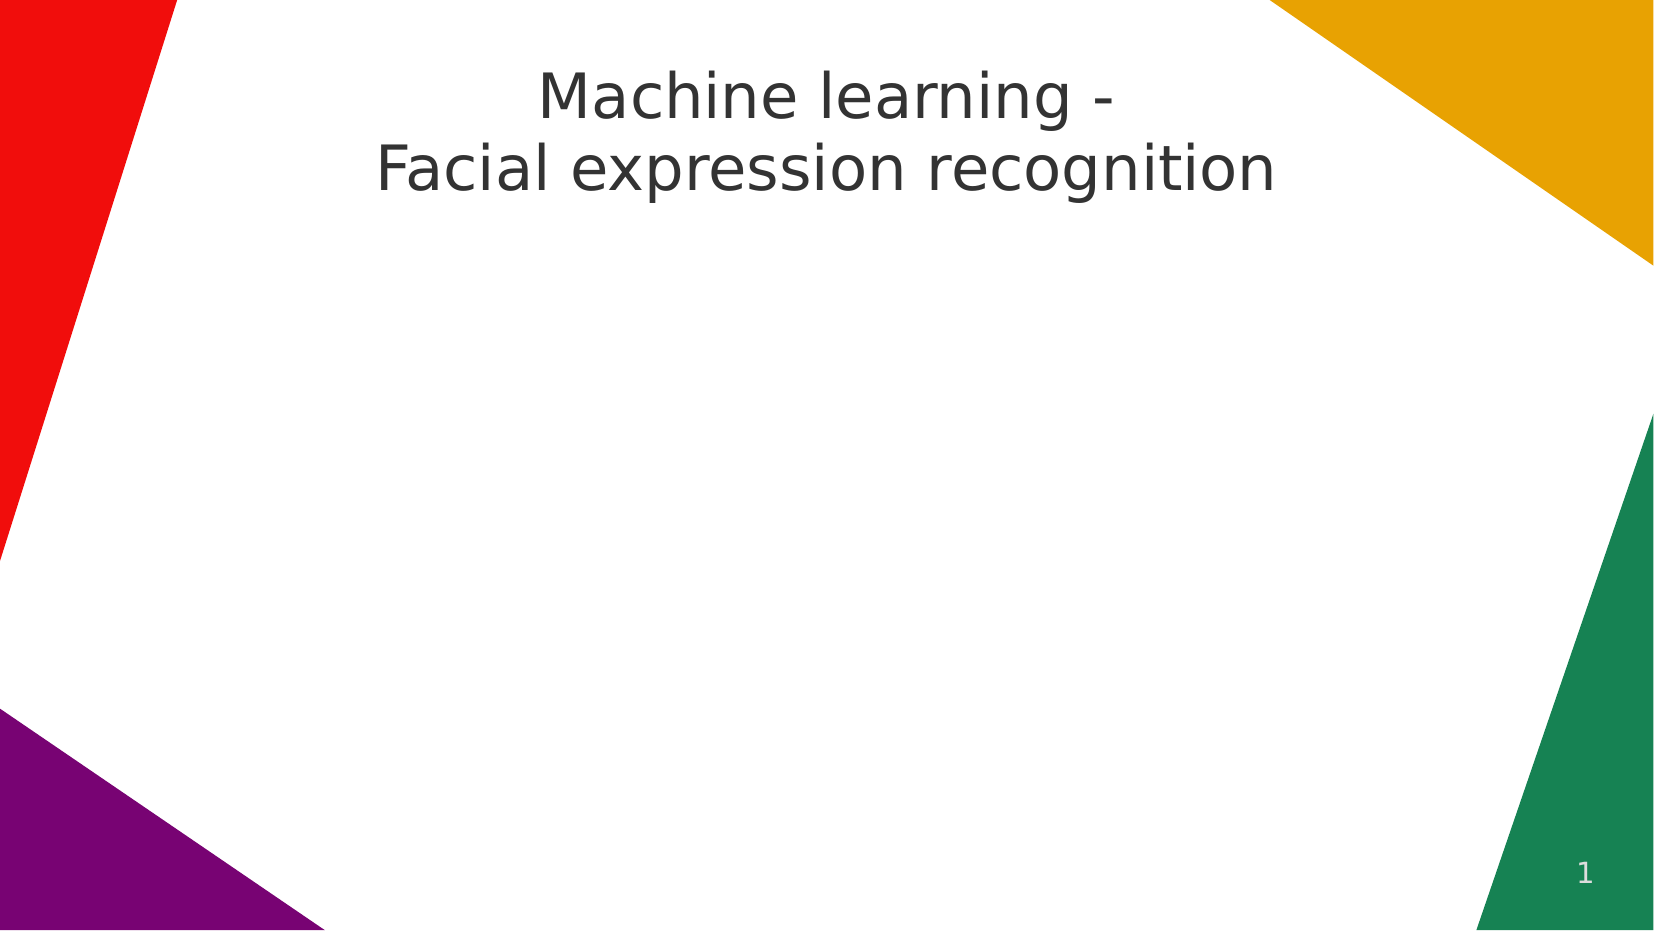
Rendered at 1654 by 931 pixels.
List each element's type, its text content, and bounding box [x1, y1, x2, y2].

title Machine learning - Facial expression recognition [118, 59, 1536, 207]
